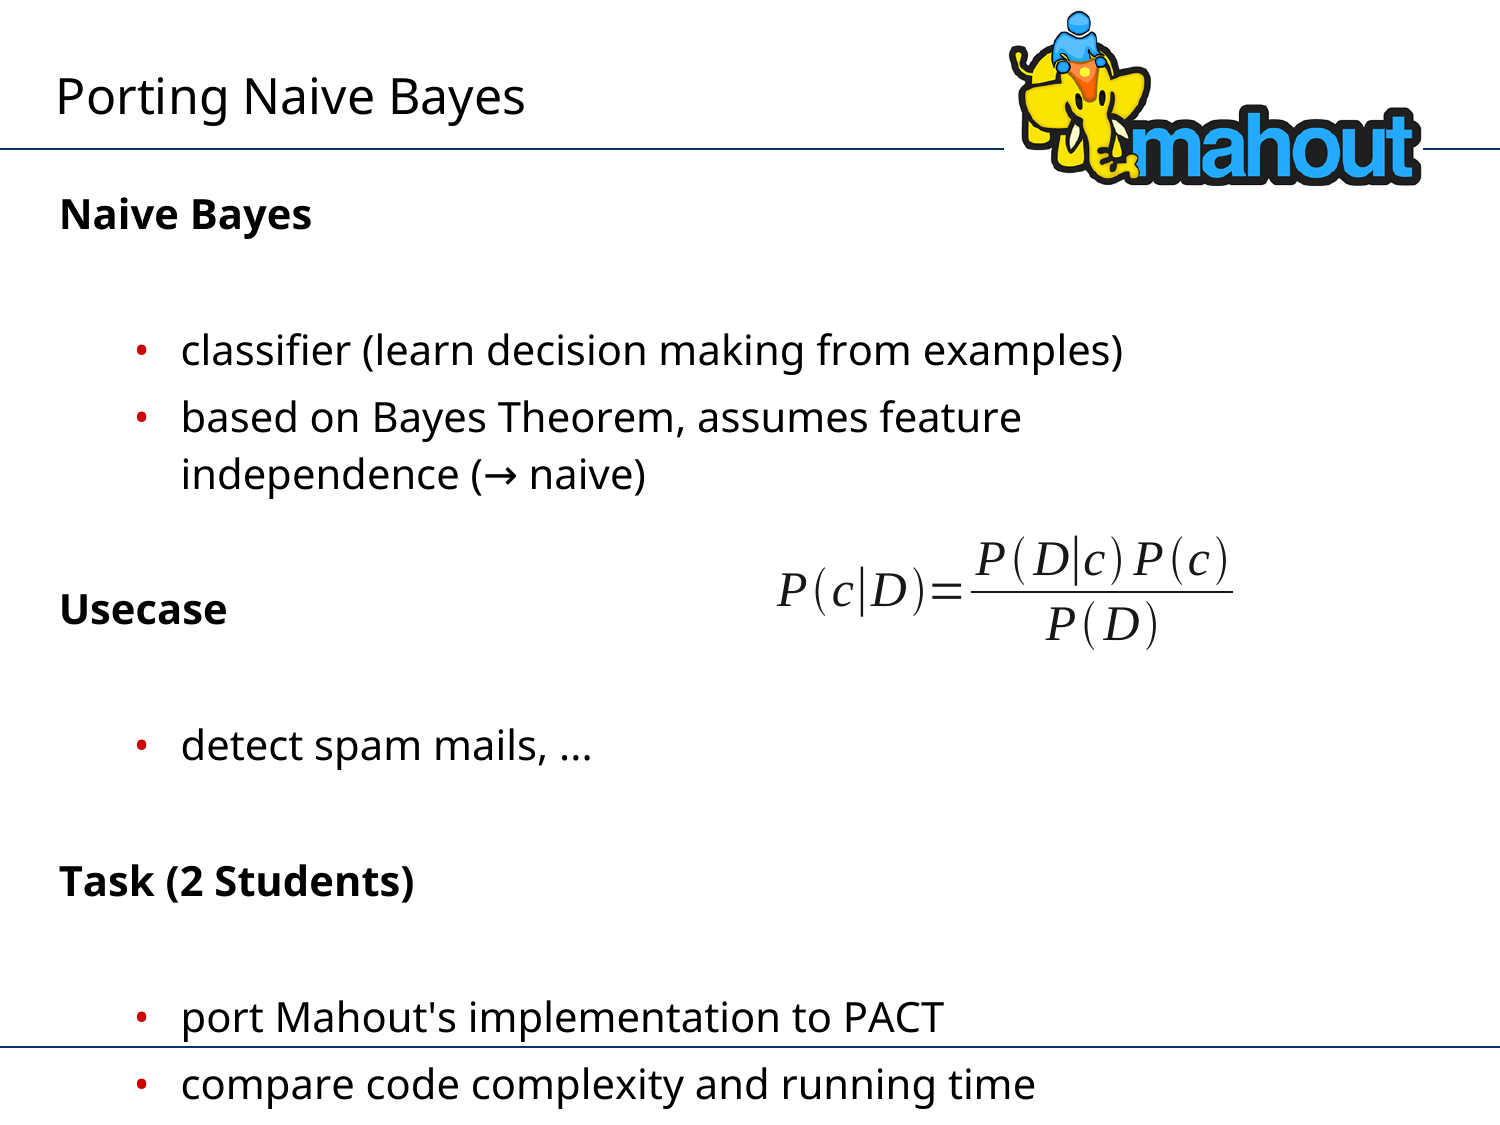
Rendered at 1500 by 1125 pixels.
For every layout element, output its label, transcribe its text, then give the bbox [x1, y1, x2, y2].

picture [1004, 10, 1423, 177]
list Naive Bayes classifier (learn decision making from examples) based on Bayes Theorem, assumes feature independence (→ naive) Usecase detect spam mails, ... Task (2 Students) port Mahout's implementation to PACT compare code complexity and running time [44, 177, 1450, 1060]
chart [767, 531, 1241, 654]
title Porting Naive Bayes [41, 0, 1016, 138]
